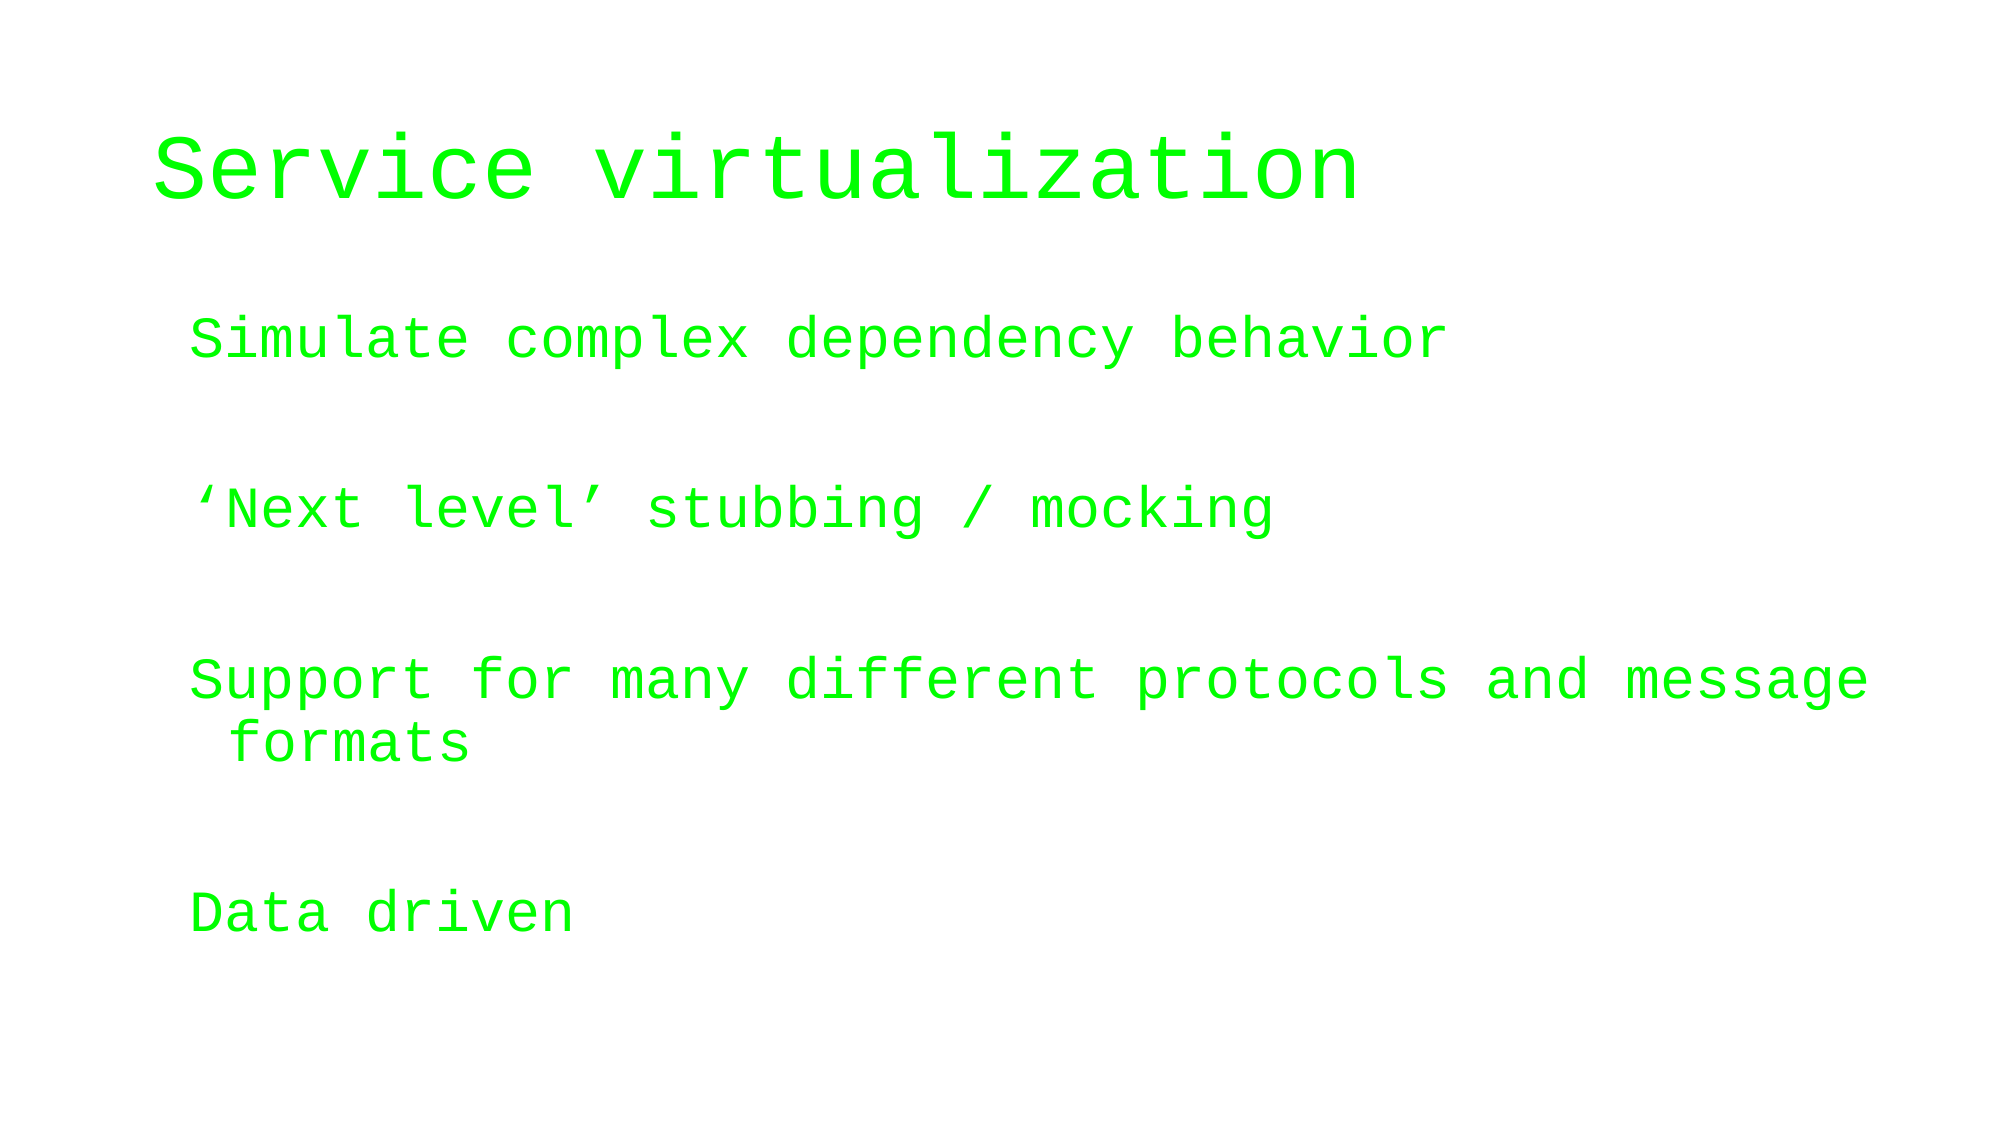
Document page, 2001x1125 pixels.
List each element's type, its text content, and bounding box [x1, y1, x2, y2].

list Simulate complex dependency behavior ‘Next level’ stubbing / mocking Support for many different protocols and message formats Data driven [137, 299, 1966, 1014]
title Service virtualization [137, 59, 1863, 278]
